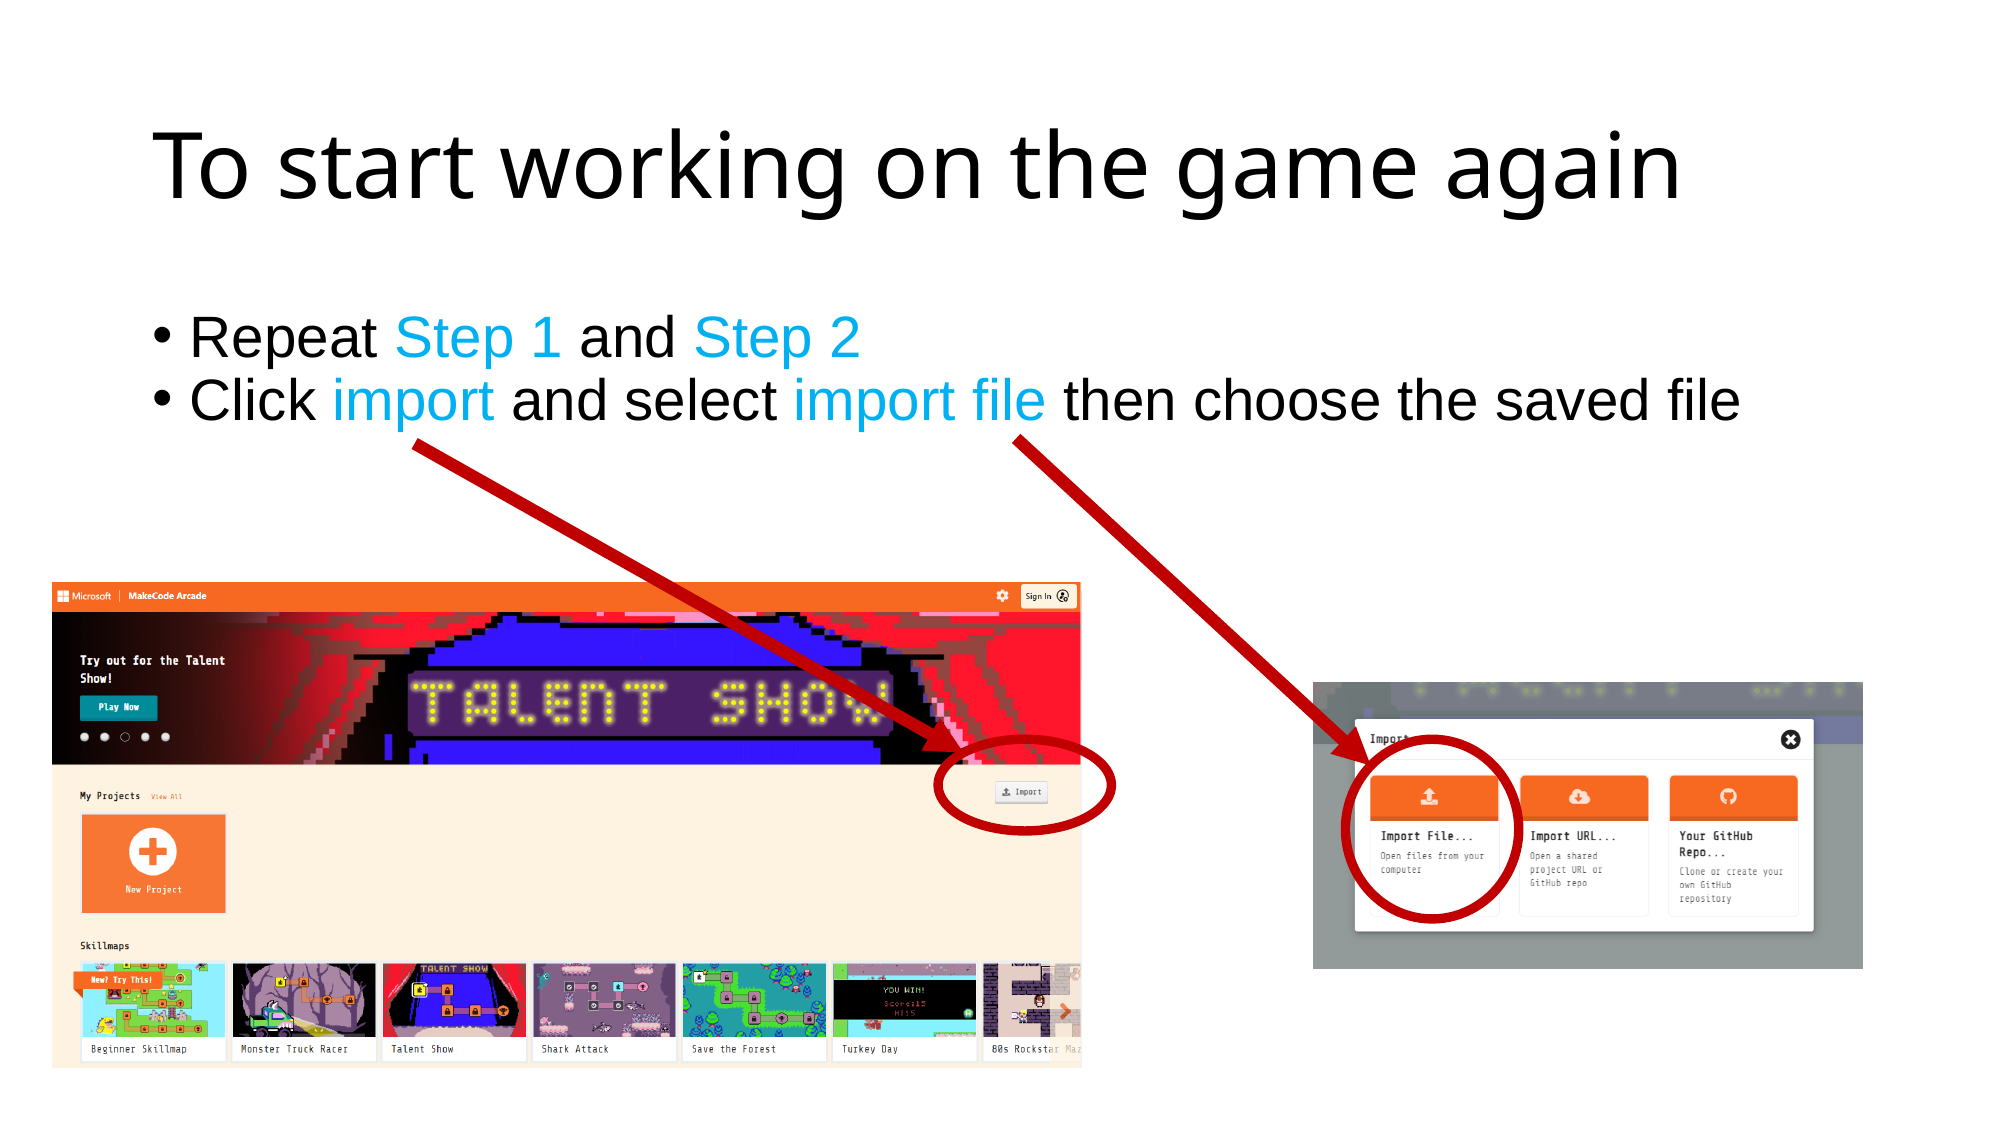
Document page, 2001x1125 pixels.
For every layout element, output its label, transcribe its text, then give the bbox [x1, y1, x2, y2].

list Repeat Step 1 and Step 2 Click import and select import file then choose the saved file [137, 299, 1929, 1014]
picture [1313, 682, 1863, 969]
title To start working on the game again [137, 59, 1863, 278]
picture [1351, 744, 1514, 914]
picture [52, 582, 1082, 1068]
